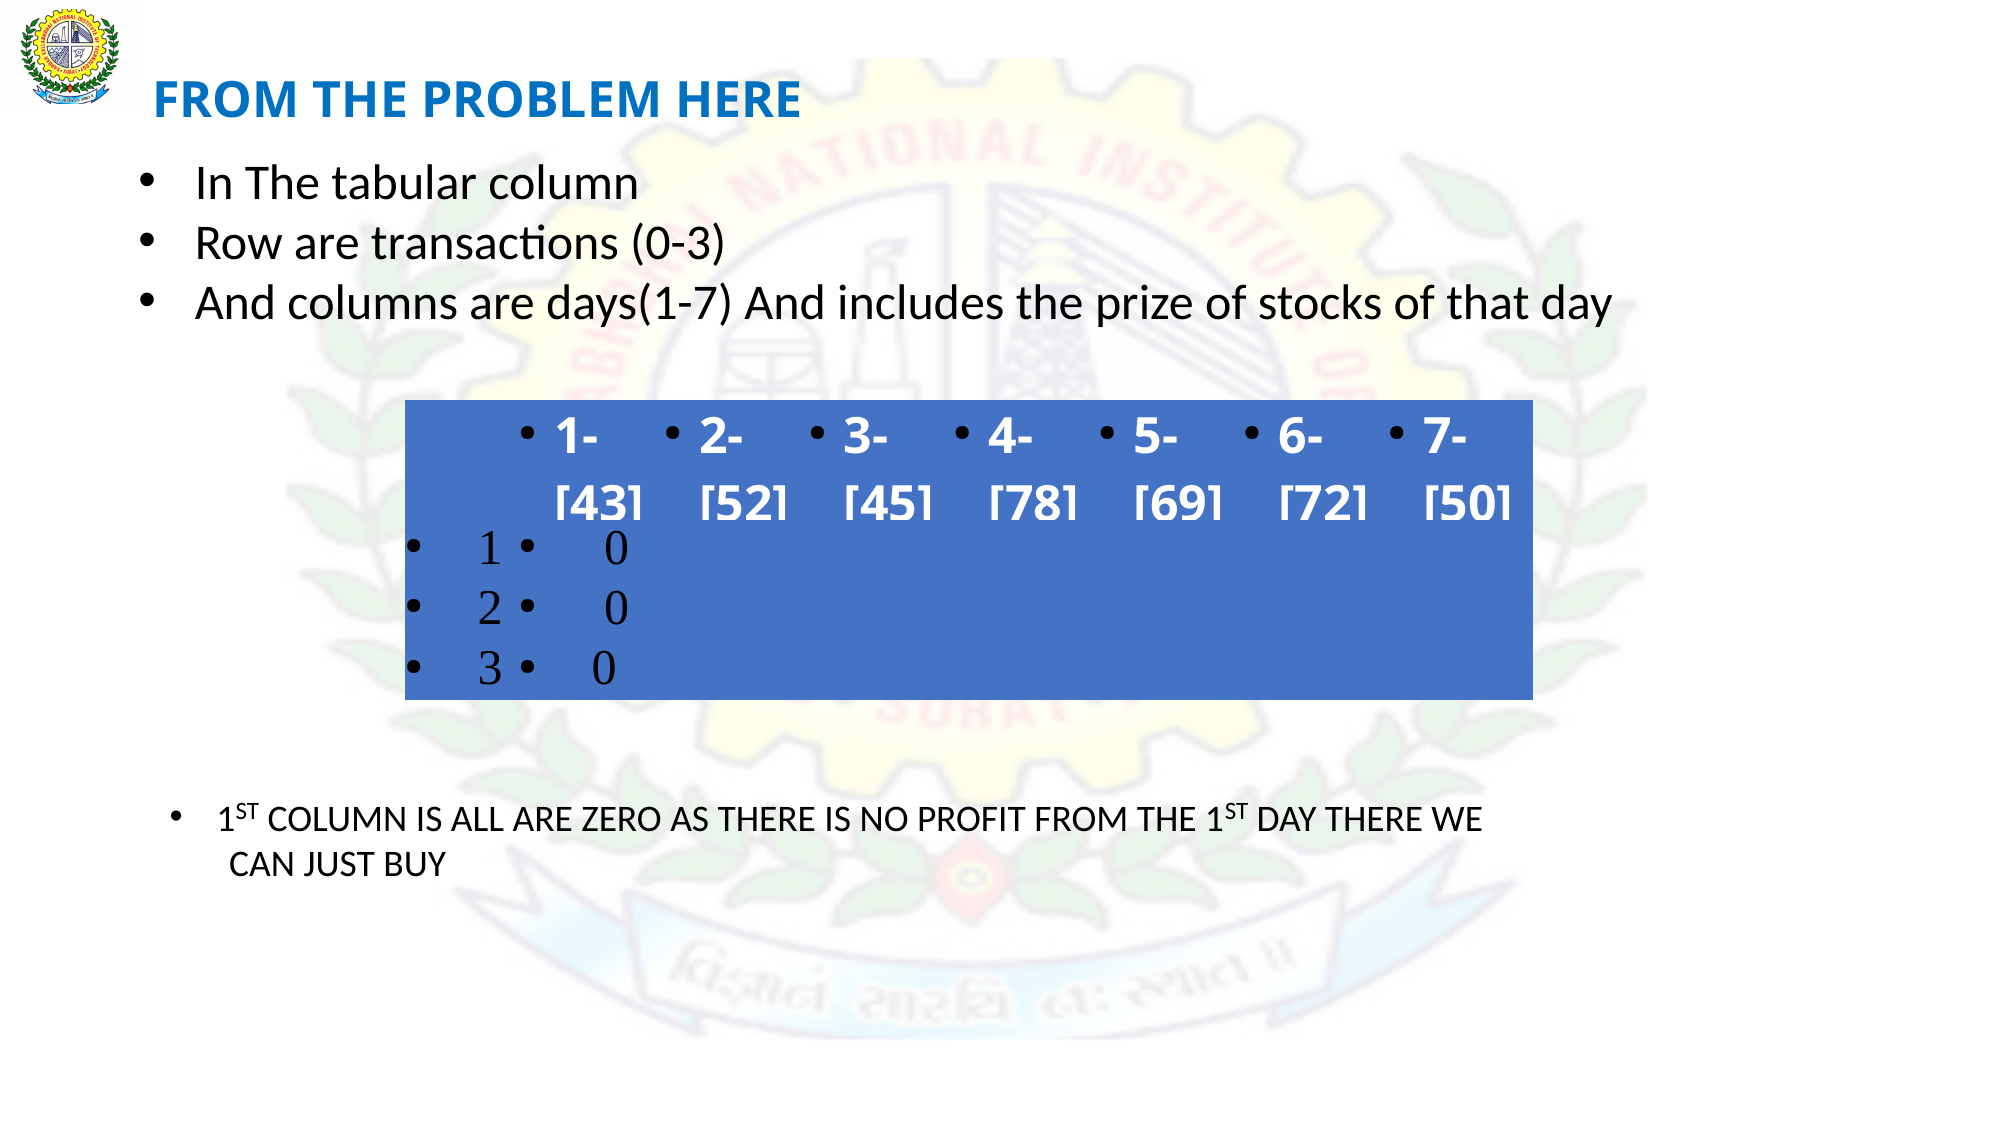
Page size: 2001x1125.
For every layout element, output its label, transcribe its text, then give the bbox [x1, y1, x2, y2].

table_header 3-[45] [809, 400, 953, 520]
table_cell [1098, 580, 1243, 640]
title FROM THE PROBLEM HERE [137, 59, 1863, 144]
table_cell [1243, 520, 1388, 580]
table_header 6-[72] [1243, 400, 1388, 520]
table_cell 1 [405, 520, 519, 580]
table_header 4-[78] [953, 400, 1098, 520]
table_cell 3 [405, 640, 519, 700]
table_cell 2 [405, 580, 519, 640]
table_header 7-[50] [1388, 400, 1533, 520]
table_cell [1243, 640, 1388, 700]
table_header [405, 400, 519, 520]
table_cell [809, 640, 953, 700]
table_header 2-[52] [664, 400, 809, 520]
table_cell 0 [519, 520, 664, 580]
table_cell [1243, 580, 1388, 640]
table_header 5-[69] [1187, 491, 1197, 503]
table_cell [809, 520, 953, 580]
table_header 5-[69] [1159, 504, 1170, 515]
table_cell 0 [519, 640, 664, 700]
table_cell [953, 580, 1098, 640]
table_cell [1098, 640, 1243, 700]
table_cell [664, 580, 809, 640]
table_cell [664, 640, 809, 700]
table_header 7-[50] [1477, 491, 1487, 515]
table_cell [953, 640, 1098, 700]
table_cell 0 [519, 580, 664, 640]
table_cell [953, 520, 1098, 580]
text_box 1ST COLUMN IS ALL ARE ZERO AS THERE IS NO PROFIT FROM THE 1ST DAY THERE WE CAN JUST BUY [154, 785, 1550, 892]
table_header 5-[69] [1098, 400, 1243, 520]
table_cell [1388, 520, 1533, 580]
table_cell [664, 520, 809, 580]
table_cell [1098, 520, 1243, 580]
table_cell [809, 580, 953, 640]
text_box In The tabular column Row are transactions (0-3) And columns are days(1-7) And includes the prize of stocks of that day [123, 142, 1736, 340]
table_cell [1388, 580, 1533, 640]
table_header 1-[43] [519, 400, 664, 520]
table_cell [1388, 640, 1533, 700]
